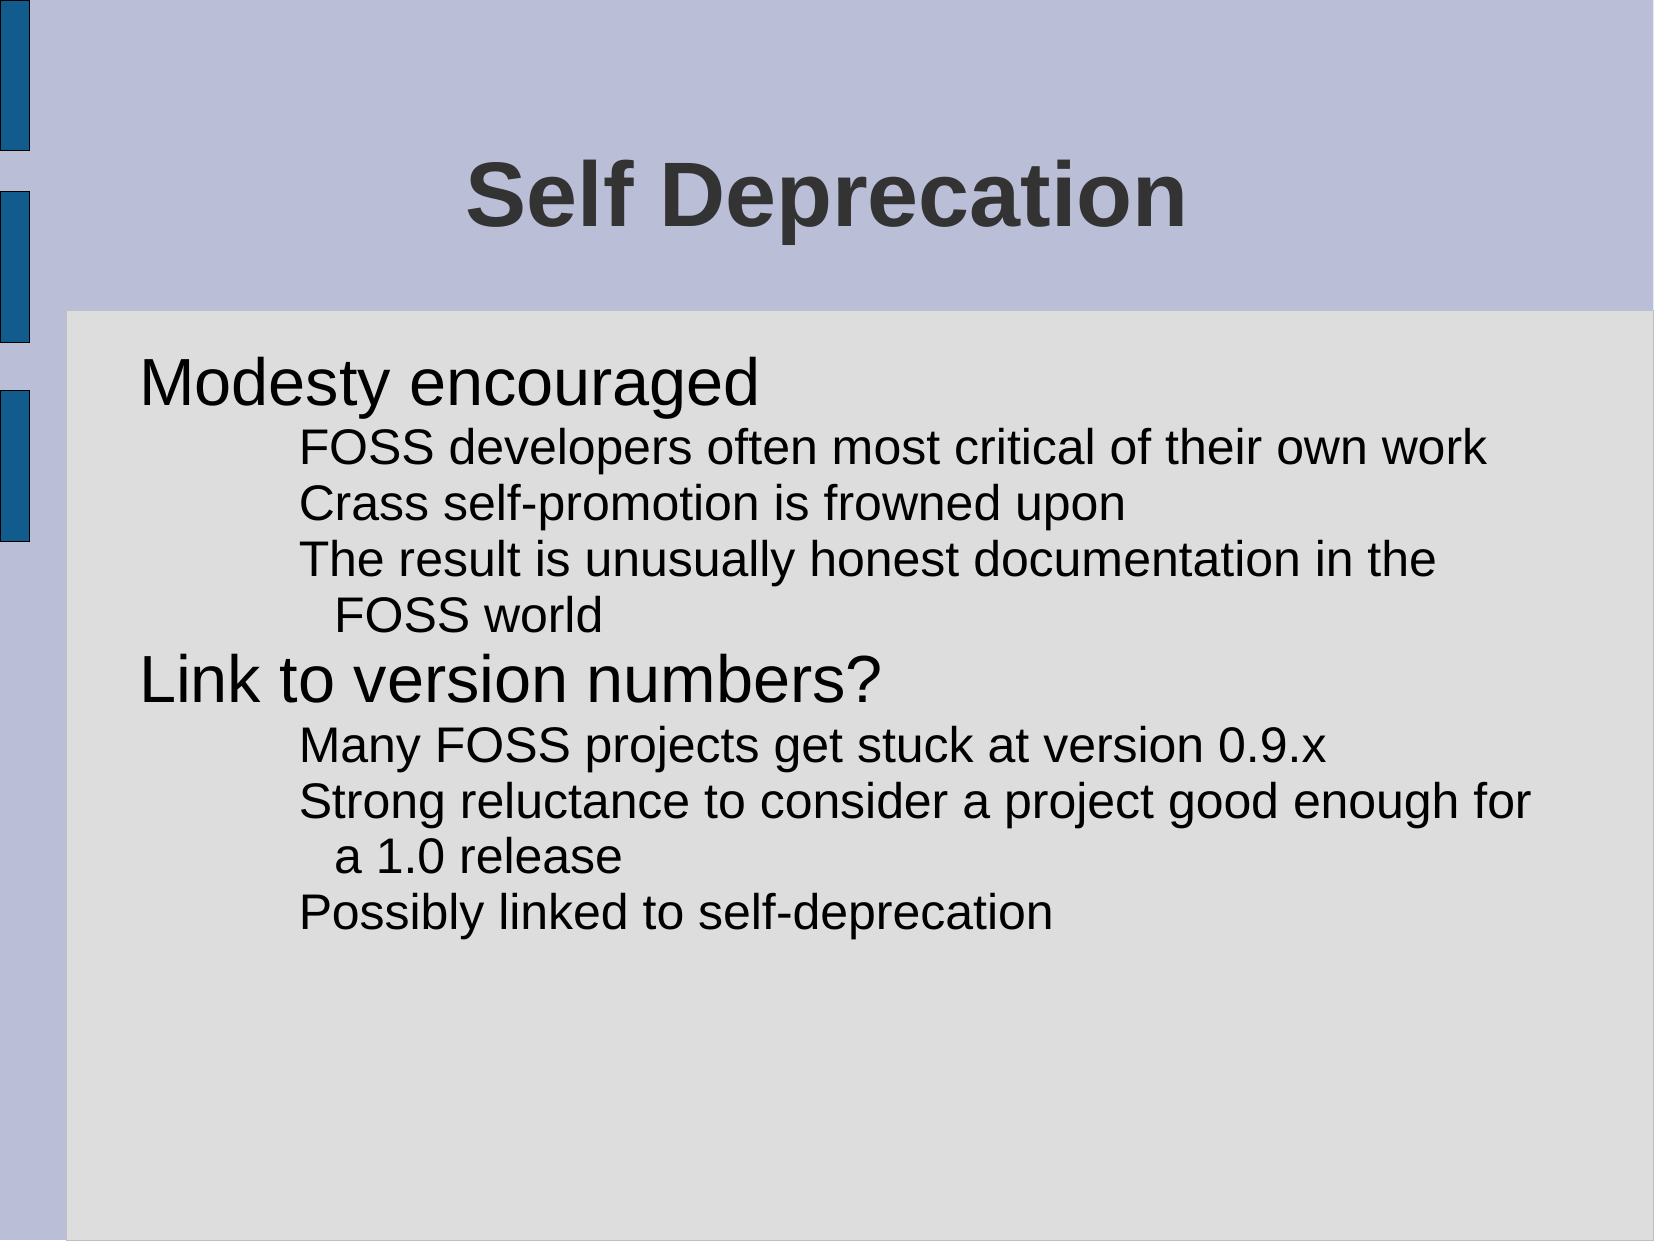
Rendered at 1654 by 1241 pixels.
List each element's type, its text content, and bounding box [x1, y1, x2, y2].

list Modesty encouraged FOSS developers often most critical of their own work Crass self-promotion is frowned upon The result is unusually honest documentation in the FOSS world Link to version numbers? Many FOSS projects get stuck at version 0.9.x Strong reluctance to consider a project good enough for a 1.0 release Possibly linked to self-deprecation [121, 344, 1534, 1112]
title Self Deprecation [121, 98, 1534, 291]
